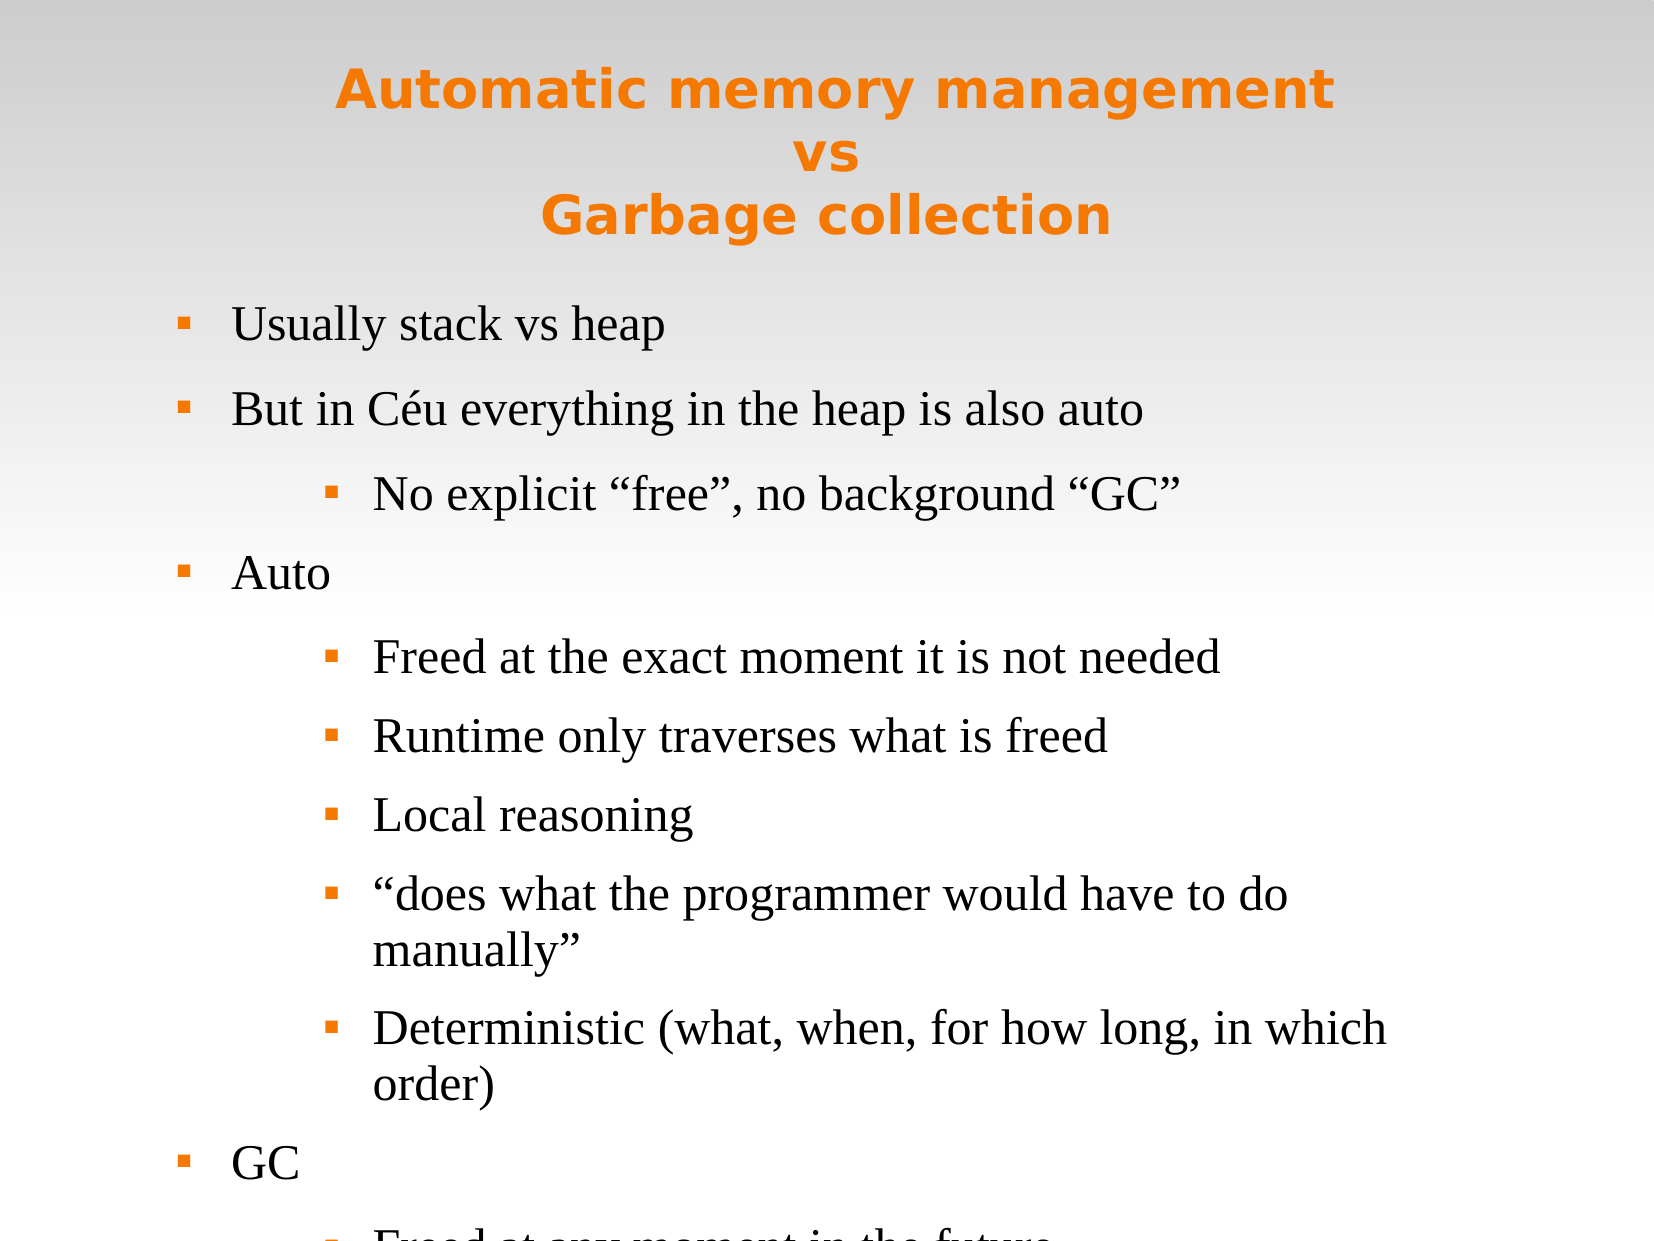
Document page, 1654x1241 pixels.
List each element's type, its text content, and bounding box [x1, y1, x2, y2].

title Automatic memory management vs Garbage collection [82, 49, 1571, 257]
list Usually stack vs heap But in Céu everything in the heap is also auto No explicit “free”, no background “GC” Auto Freed at the exact moment it is not needed Runtime only traverses what is freed Local reasoning “does what the programmer would have to do manually” Deterministic (what, when, for how long, in which order) GC Freed at any moment in the future Runtime also traverses what is not freed Global reasoning Non-deterministic [89, 296, 1463, 1241]
